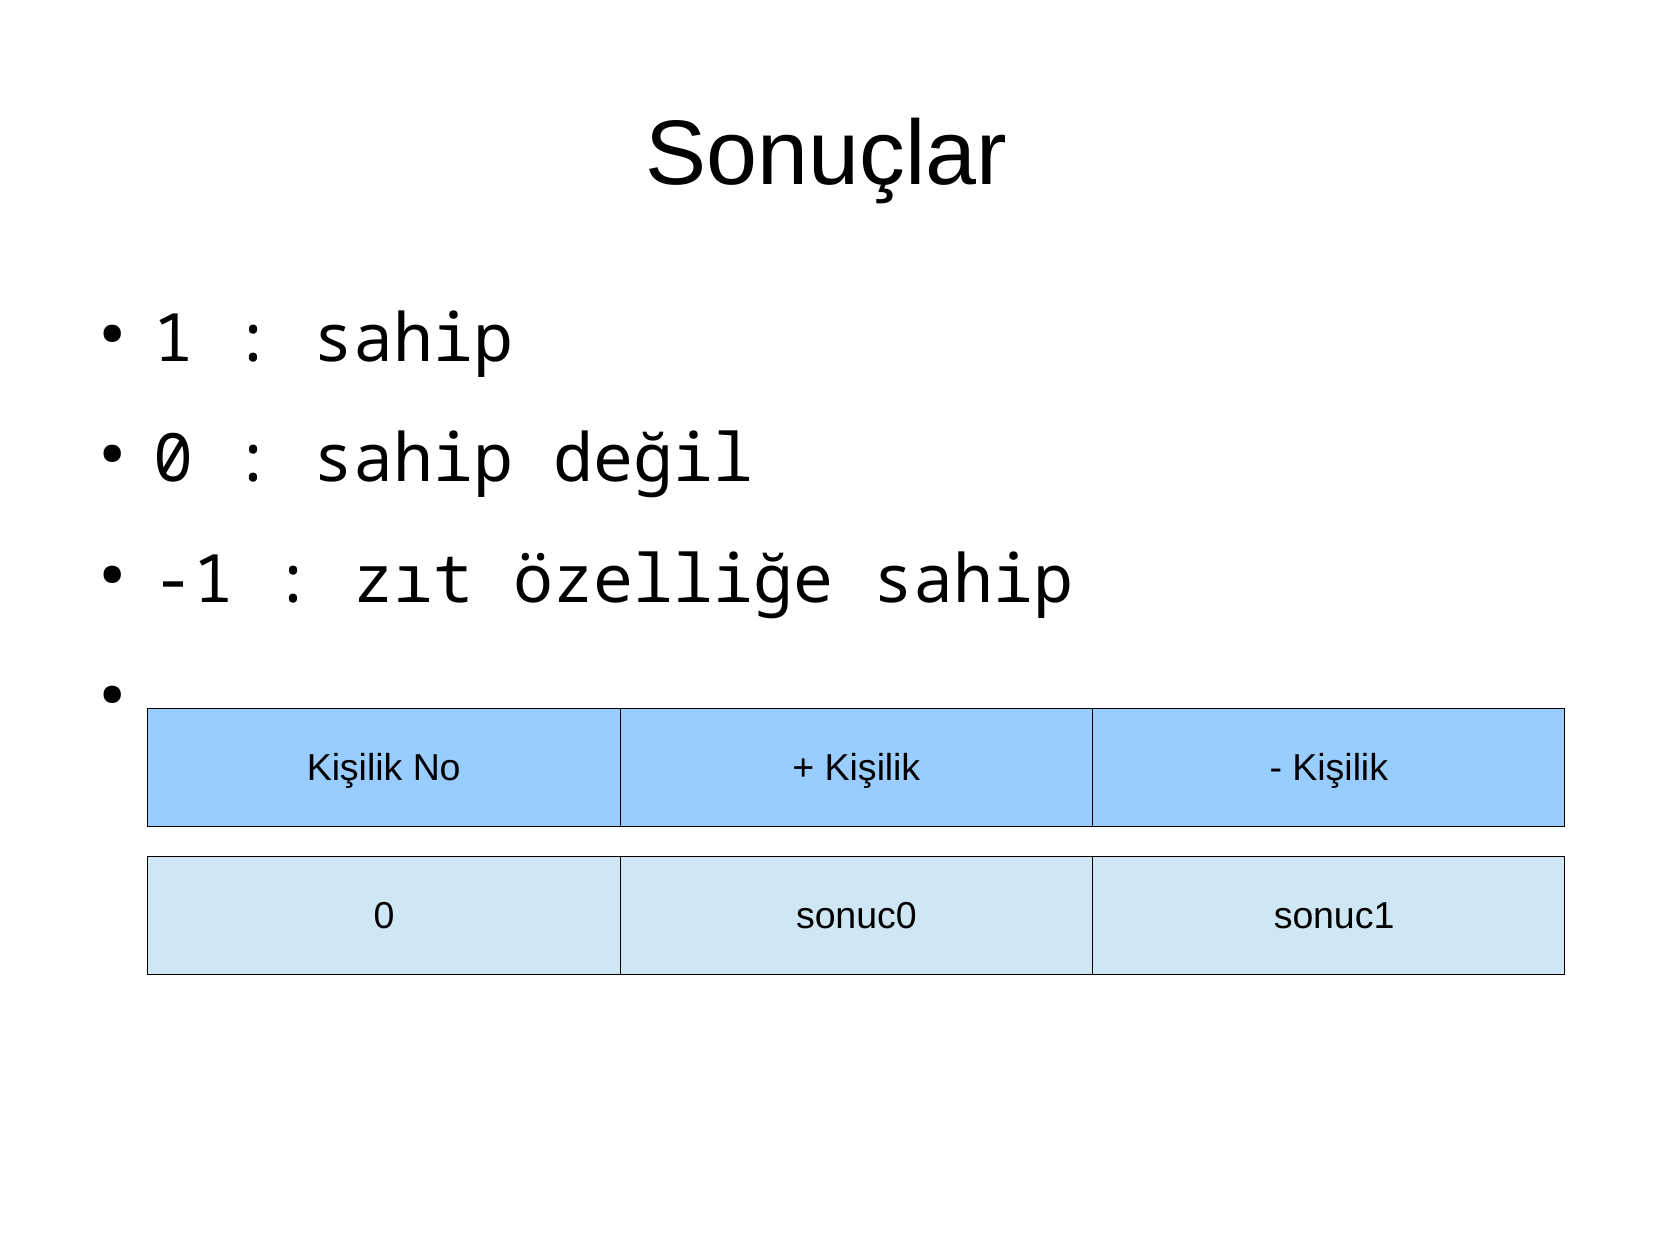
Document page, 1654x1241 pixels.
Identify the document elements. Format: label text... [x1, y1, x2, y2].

text_box + Kişilik [620, 708, 1092, 827]
text_box sonuc1 [1092, 856, 1565, 975]
text_box 0 [147, 856, 620, 975]
list 1 : sahip 0 : sahip değil -1 : zıt özelliğe sahip [82, 290, 1571, 1010]
title Sonuçlar [82, 49, 1571, 257]
text_box sonuc0 [620, 856, 1092, 975]
text_box - Kişilik [1092, 708, 1565, 827]
text_box Kişilik No [147, 708, 620, 827]
